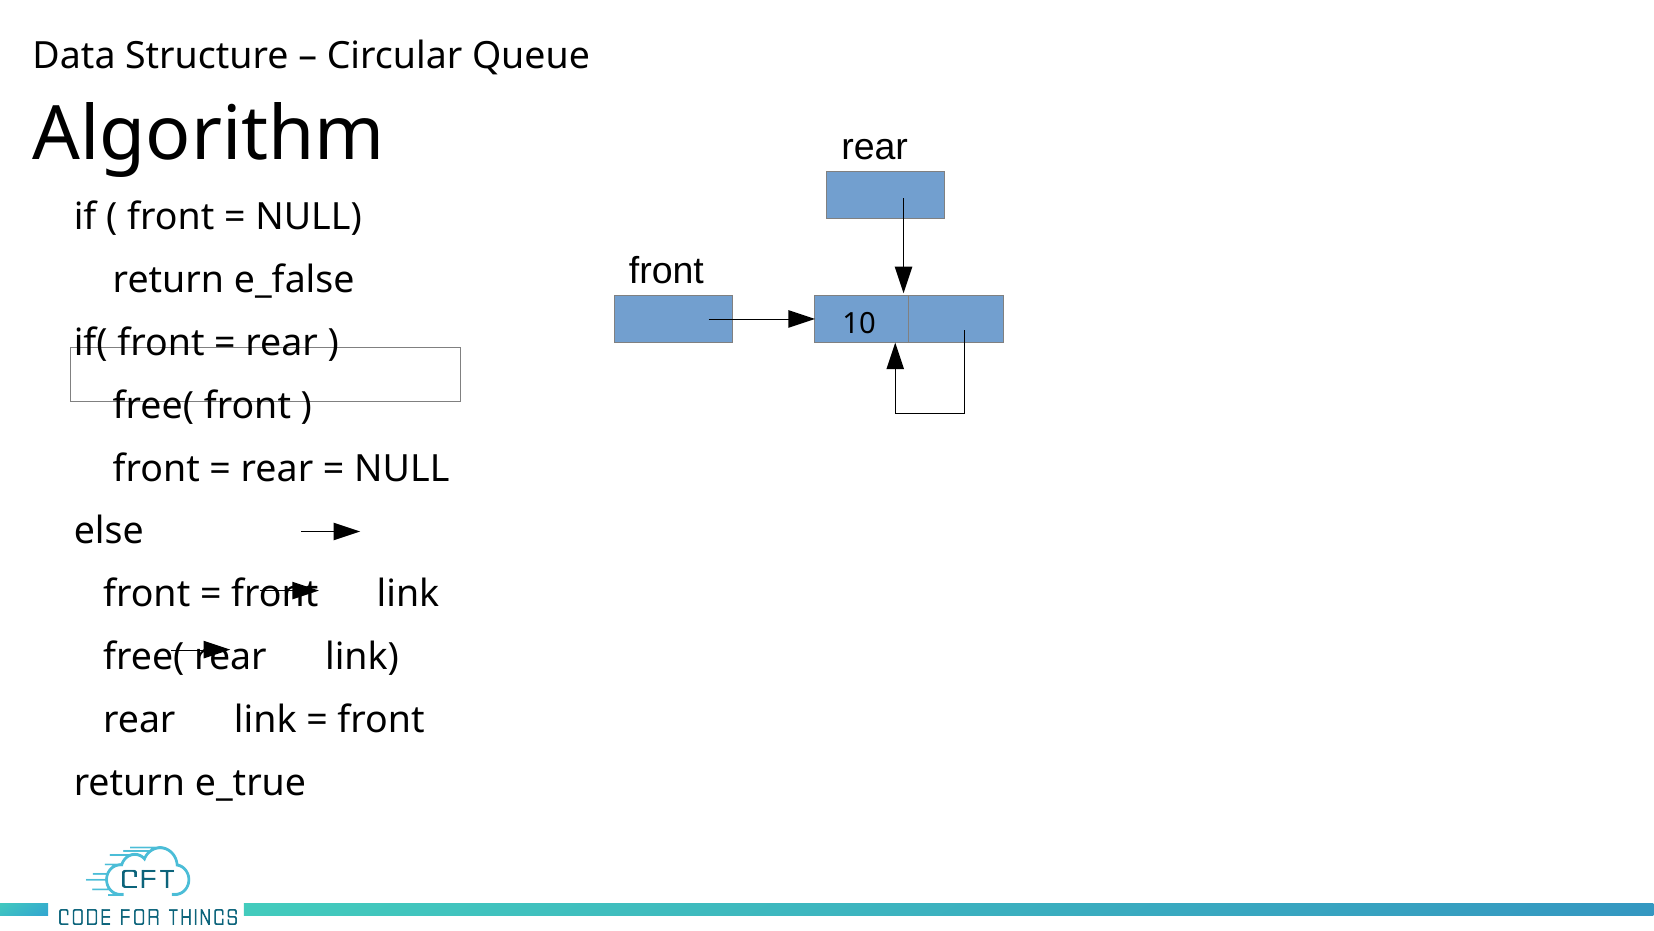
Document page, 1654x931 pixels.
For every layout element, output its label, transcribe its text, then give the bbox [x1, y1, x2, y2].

text_box [614, 295, 733, 343]
text_box 10 [827, 295, 910, 345]
text_box [814, 295, 827, 343]
text_box [910, 295, 1004, 343]
text_box rear [826, 118, 942, 175]
text_box if ( front = NULL) return e_false if( front = rear ) free( front ) front = rear = NULL else front = front link free( rear link) rear link = front return e_true [0, 182, 727, 851]
text_box [826, 171, 945, 219]
title Data Structure – Circular Queue Algorithm [32, 11, 1524, 199]
picture [59, 851, 237, 925]
text_box front [614, 242, 730, 300]
